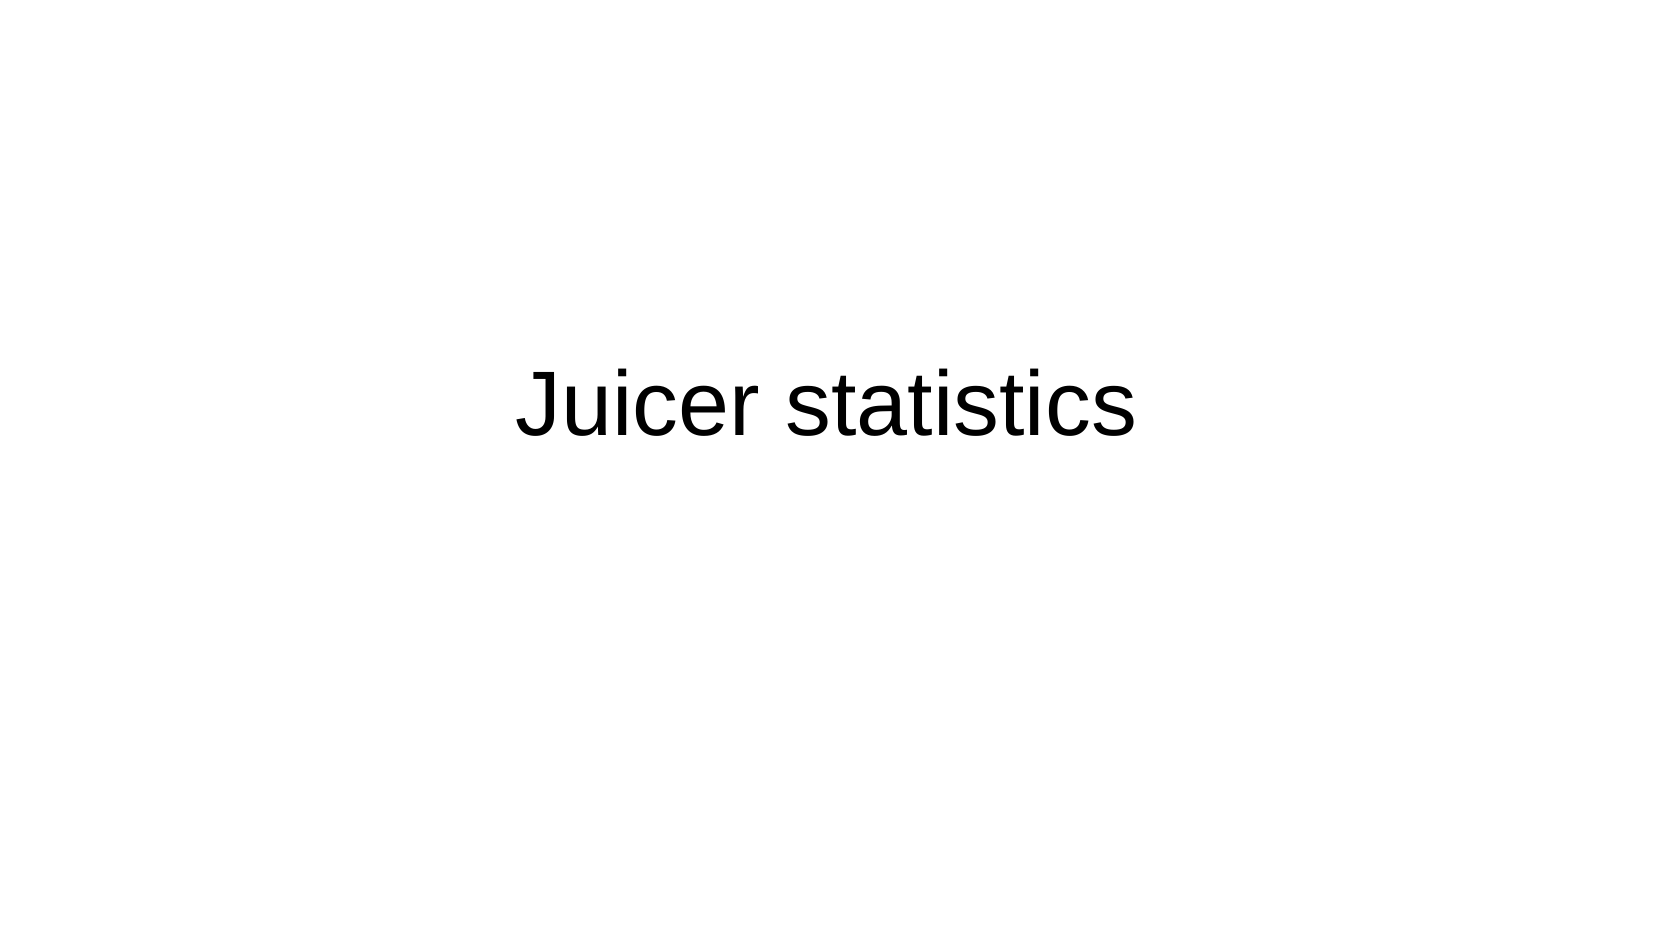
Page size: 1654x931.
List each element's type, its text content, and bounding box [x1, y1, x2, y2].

title Juicer statistics [82, 326, 1571, 482]
